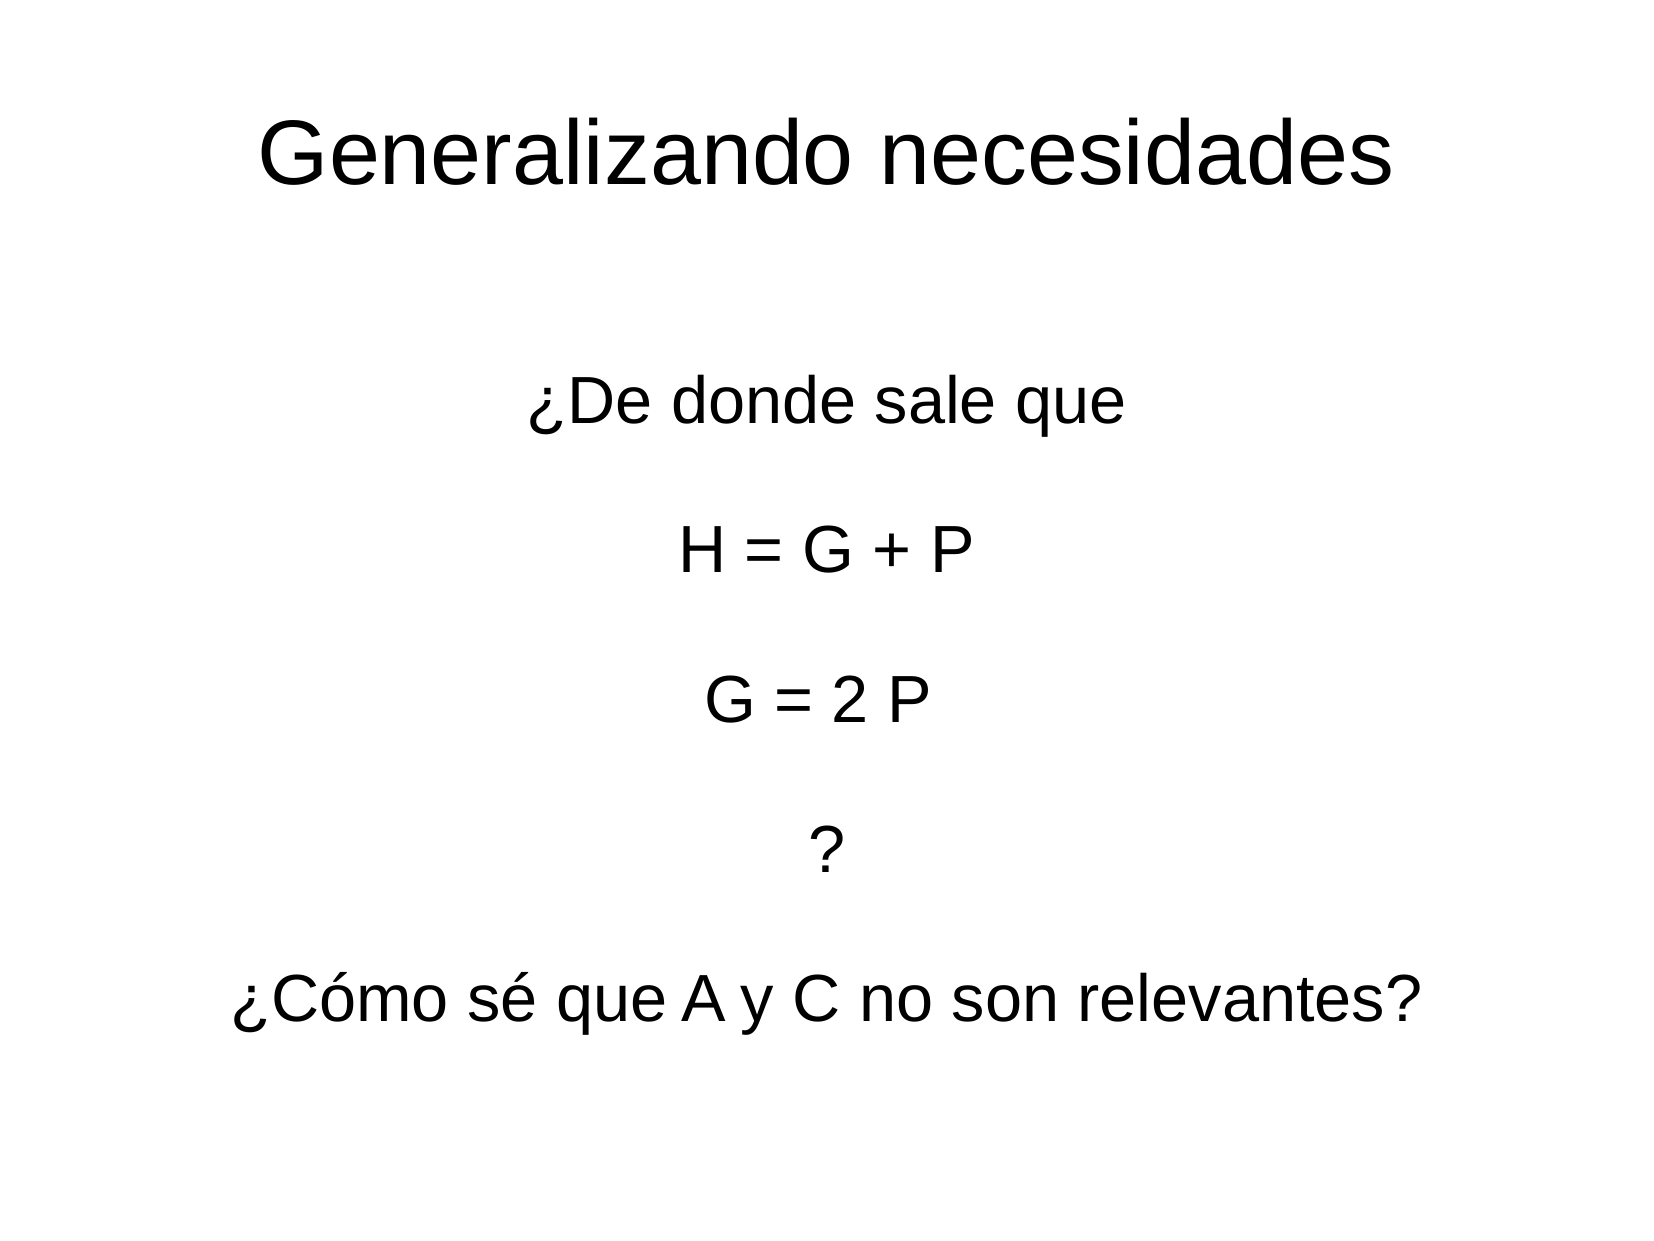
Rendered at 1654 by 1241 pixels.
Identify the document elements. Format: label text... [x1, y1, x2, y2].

subtitle ¿De donde sale que H = G + P G = 2 P ? ¿Cómo sé que A y C no son relevantes? [82, 290, 1571, 1109]
title Generalizando necesidades [82, 49, 1571, 257]
